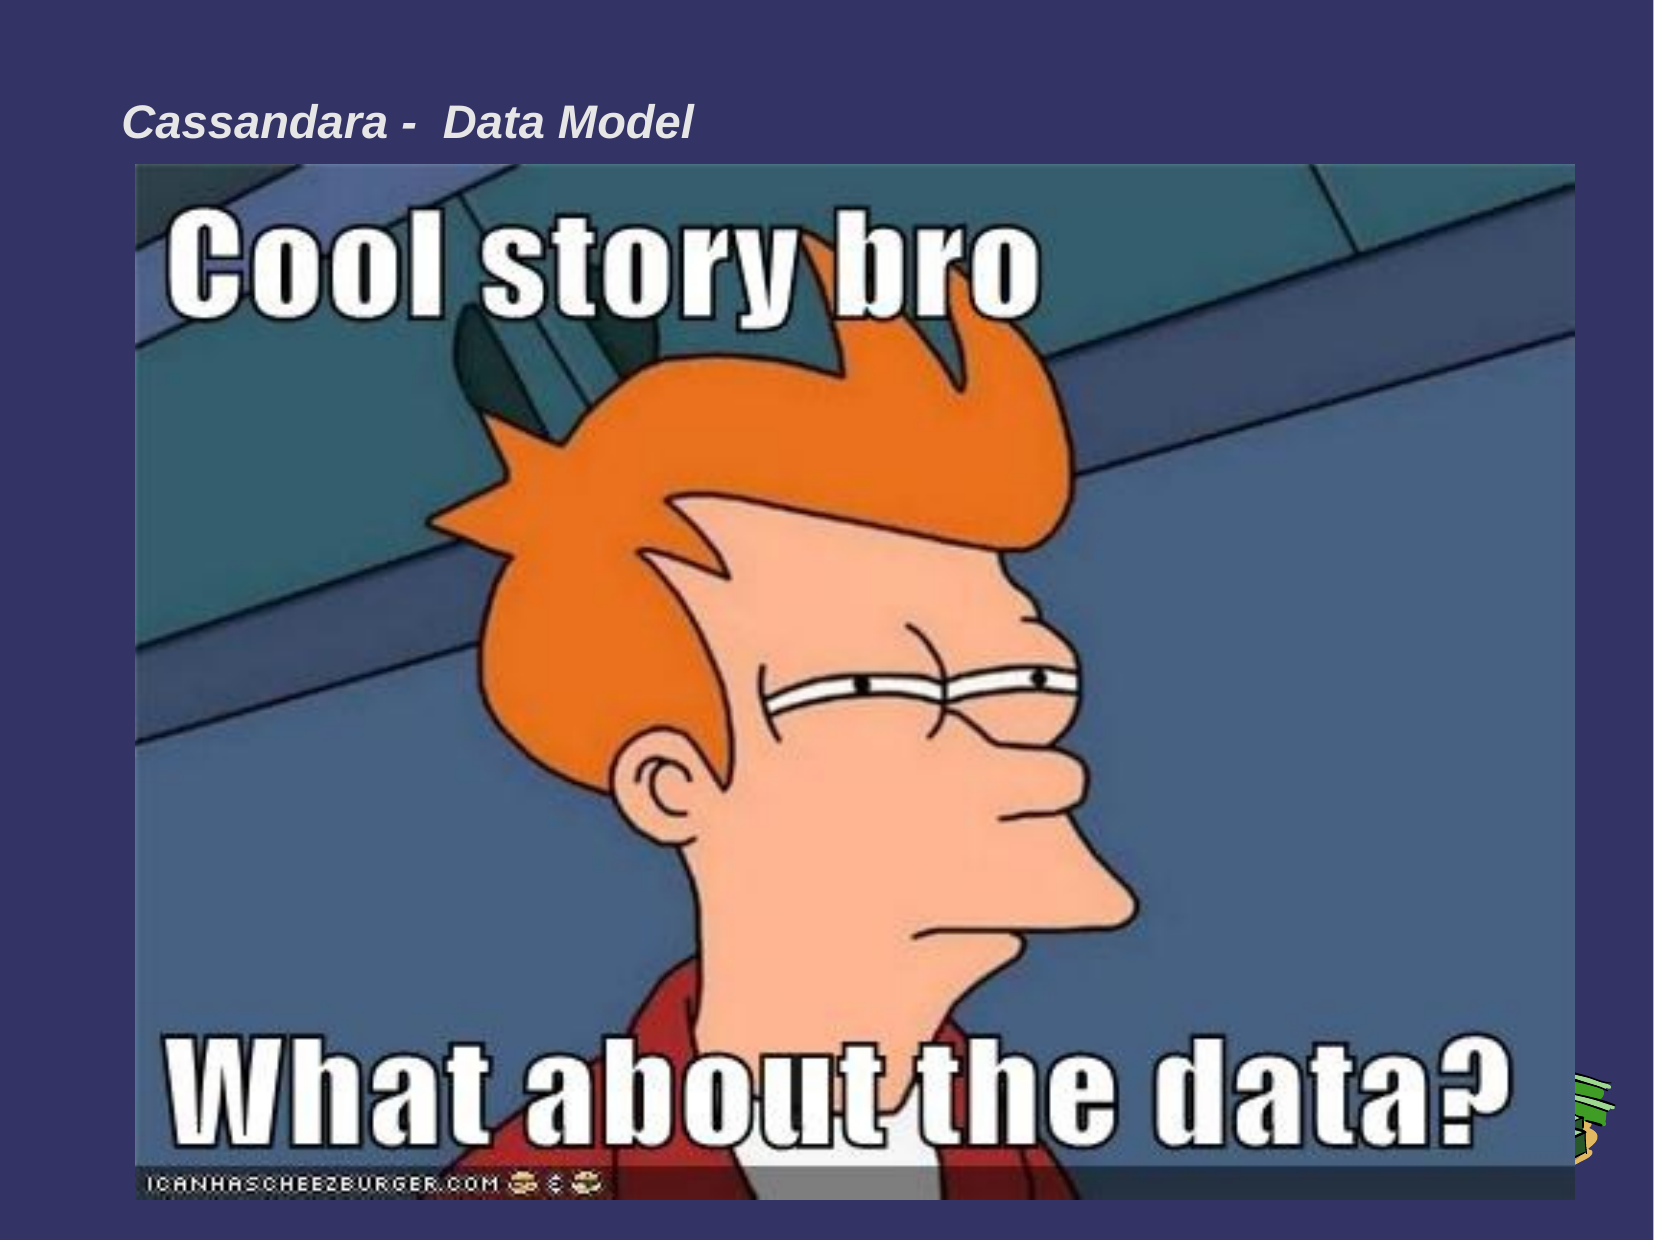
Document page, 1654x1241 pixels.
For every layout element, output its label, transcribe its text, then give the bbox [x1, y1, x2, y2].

title Cassandara - Data Model [121, 19, 1534, 227]
picture [135, 164, 1575, 1201]
